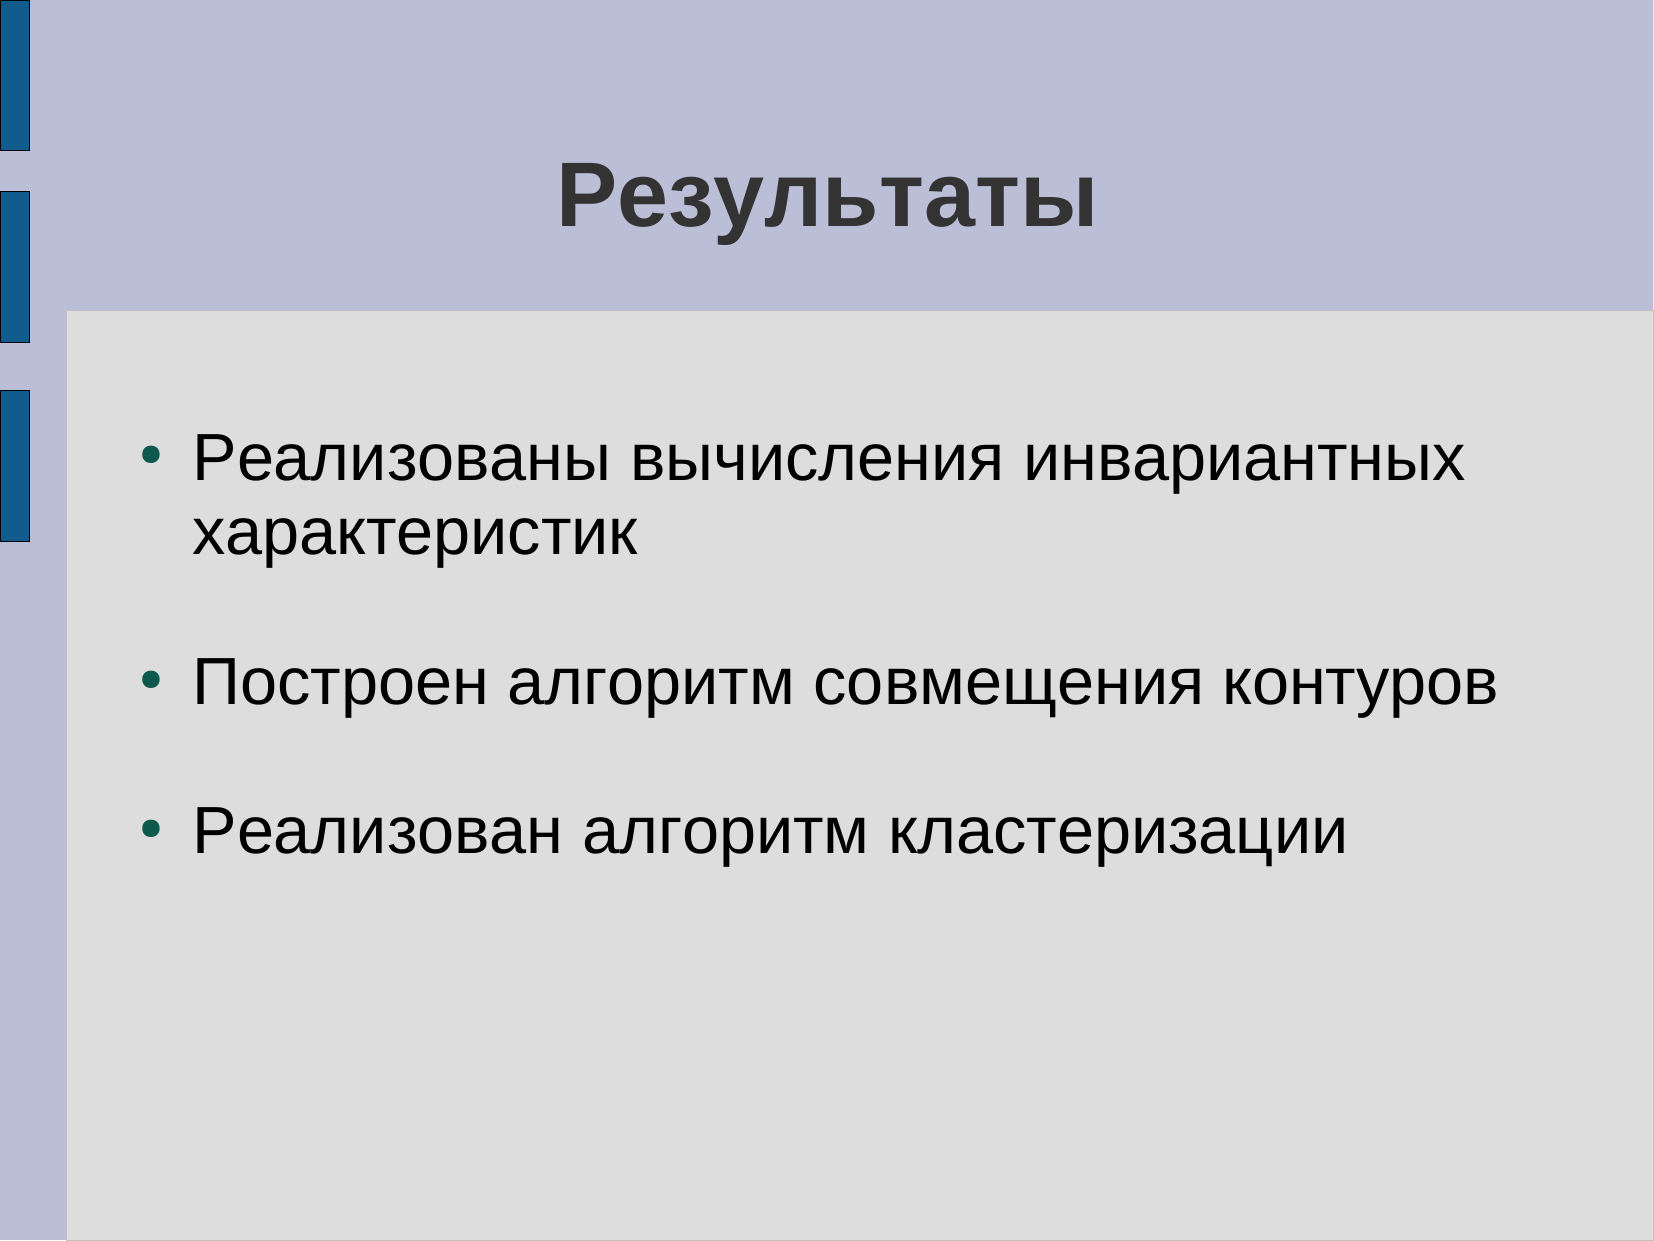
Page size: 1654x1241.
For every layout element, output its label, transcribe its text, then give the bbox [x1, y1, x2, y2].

title Результаты [121, 91, 1534, 299]
list Реализованы вычисления инвариантных характеристик Построен алгоритм совмещения контуров Реализован алгоритм кластеризации [121, 344, 1534, 1164]
